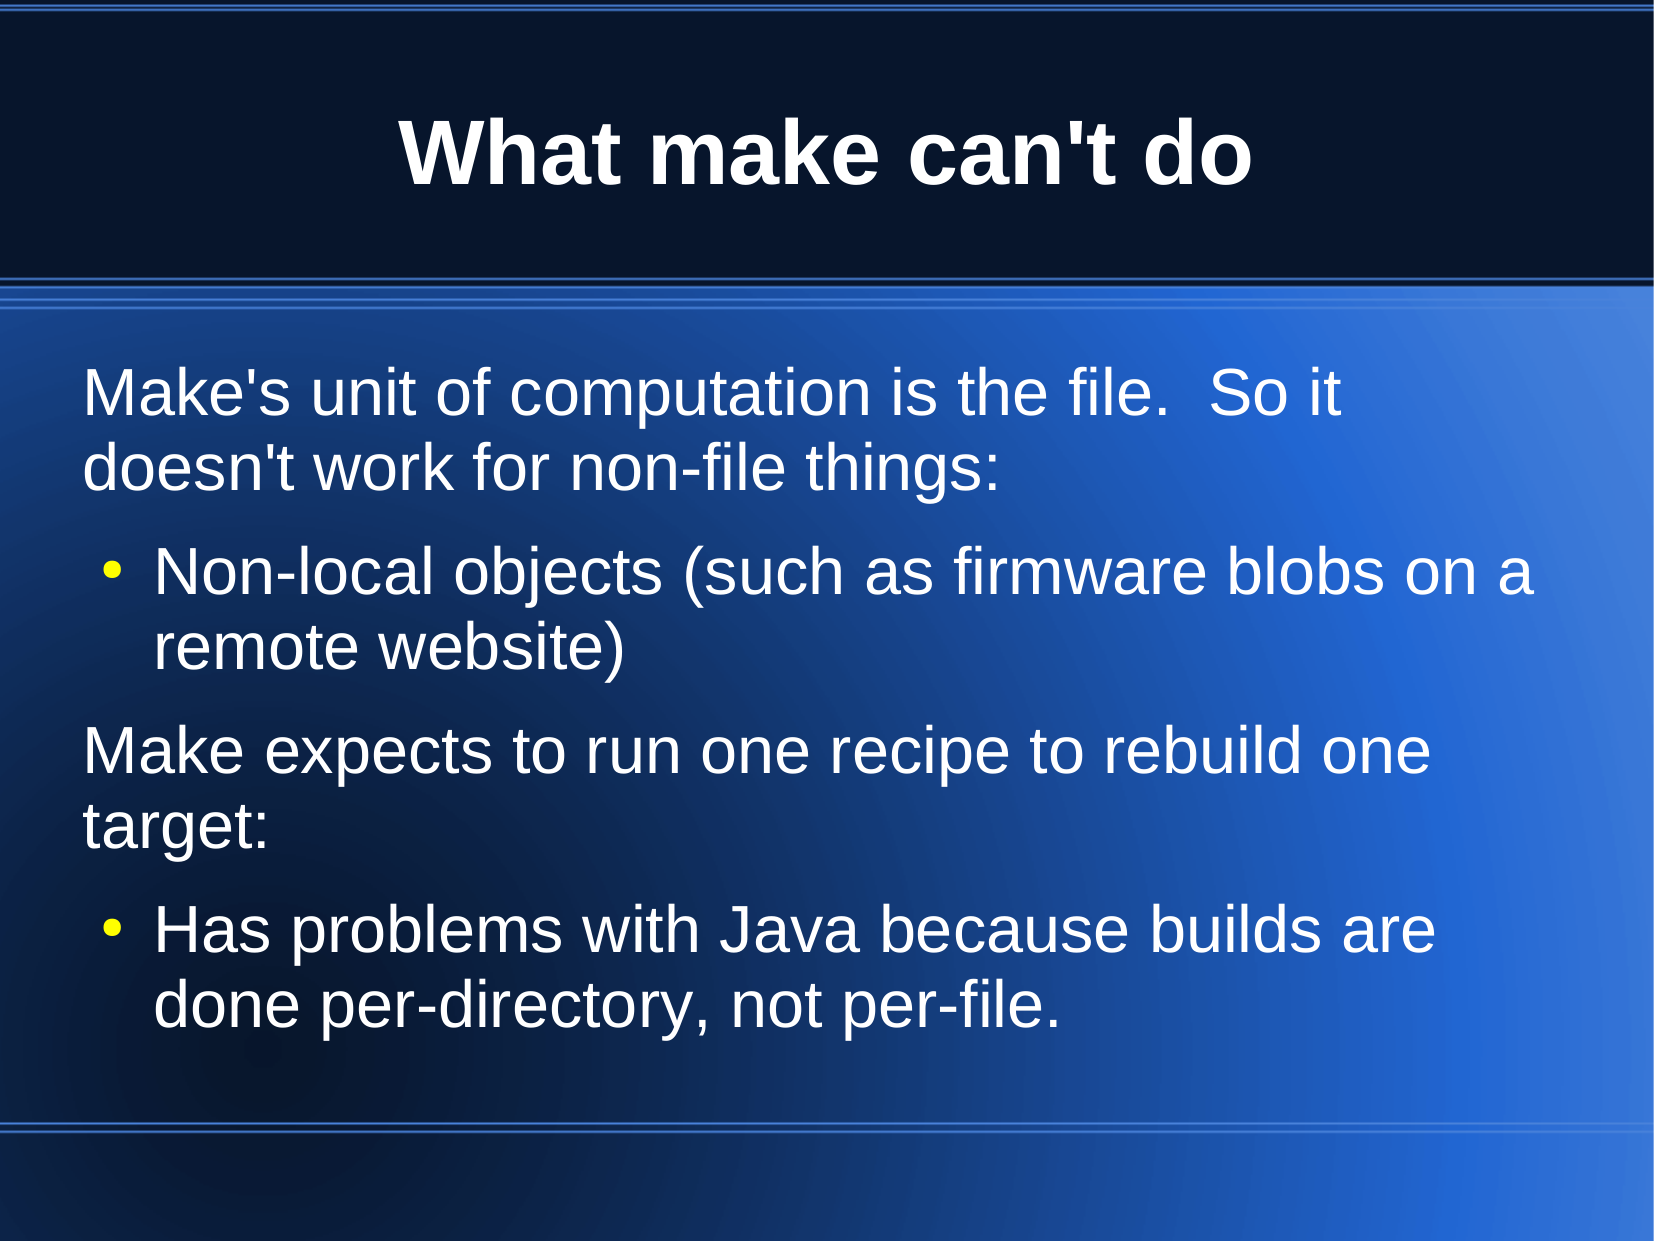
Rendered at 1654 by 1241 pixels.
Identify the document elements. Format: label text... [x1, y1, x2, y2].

picture [0, 0, 1654, 1241]
list Make's unit of computation is the file. So it doesn't work for non-file things: Non-local objects (such as firmware blobs on a remote website) Make expects to run one recipe to rebuild one target: Has problems with Java because builds are done per-directory, not per-file. [82, 355, 1571, 1058]
title What make can't do [82, 49, 1571, 257]
